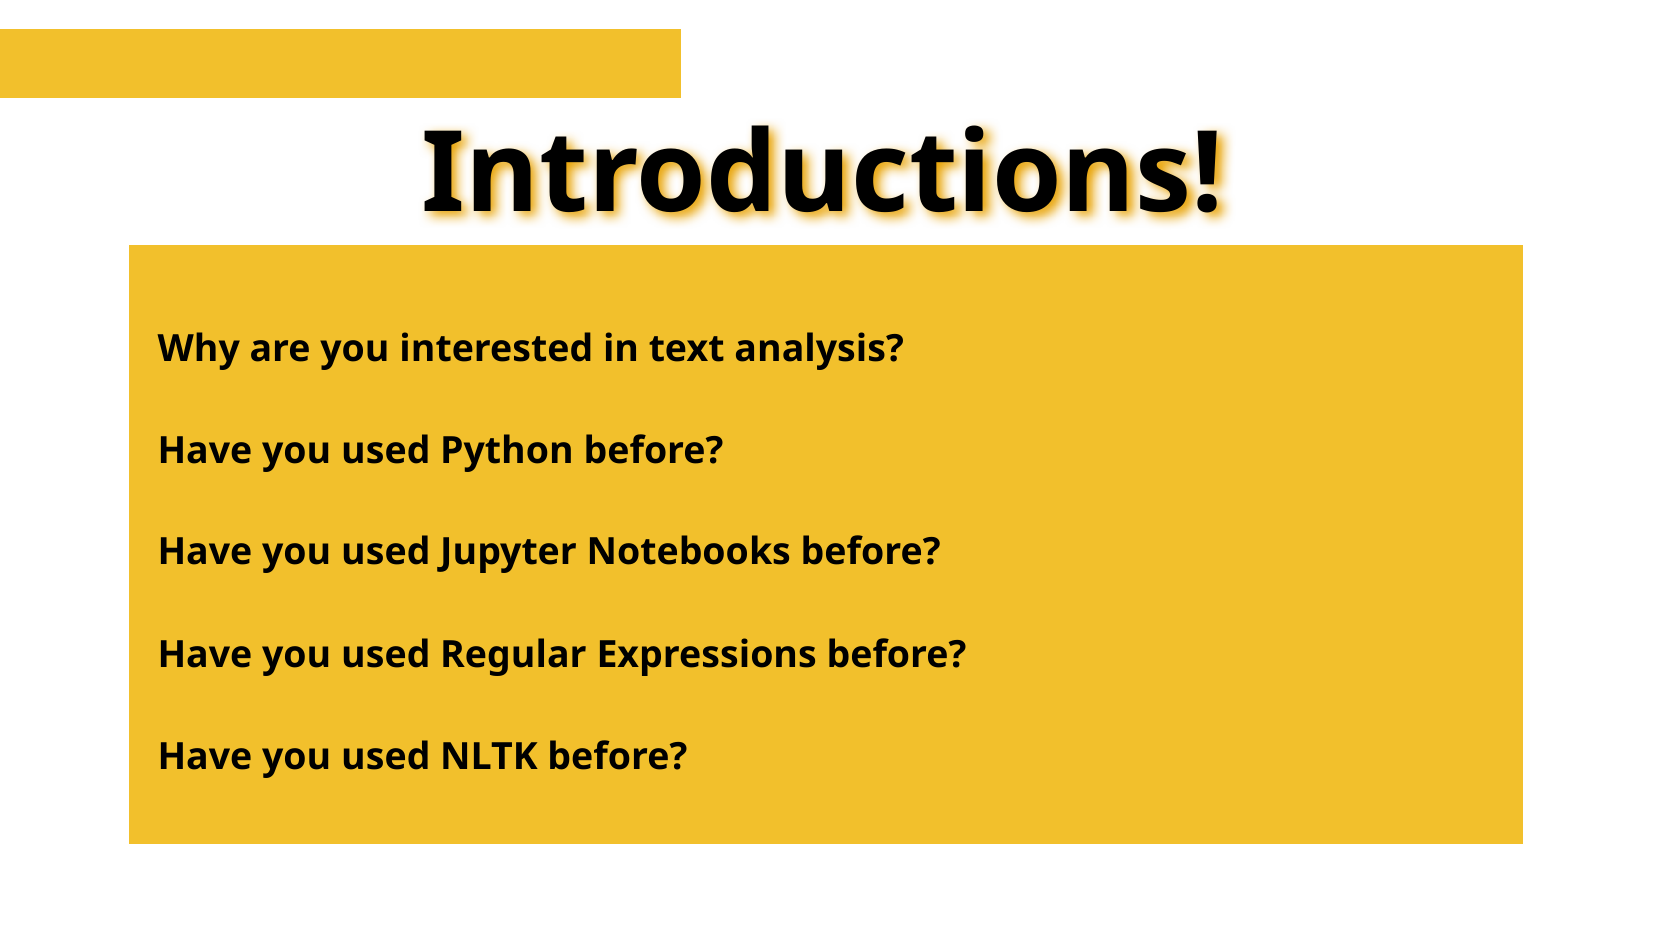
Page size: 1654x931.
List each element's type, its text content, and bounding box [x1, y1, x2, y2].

title Why are you interested in text analysis? Have you used Python before? Have you used Jupyter Notebooks before? Have you used Regular Expressions before? Have you used NLTK before? [157, 274, 1477, 827]
title Introductions! [265, 88, 1381, 248]
